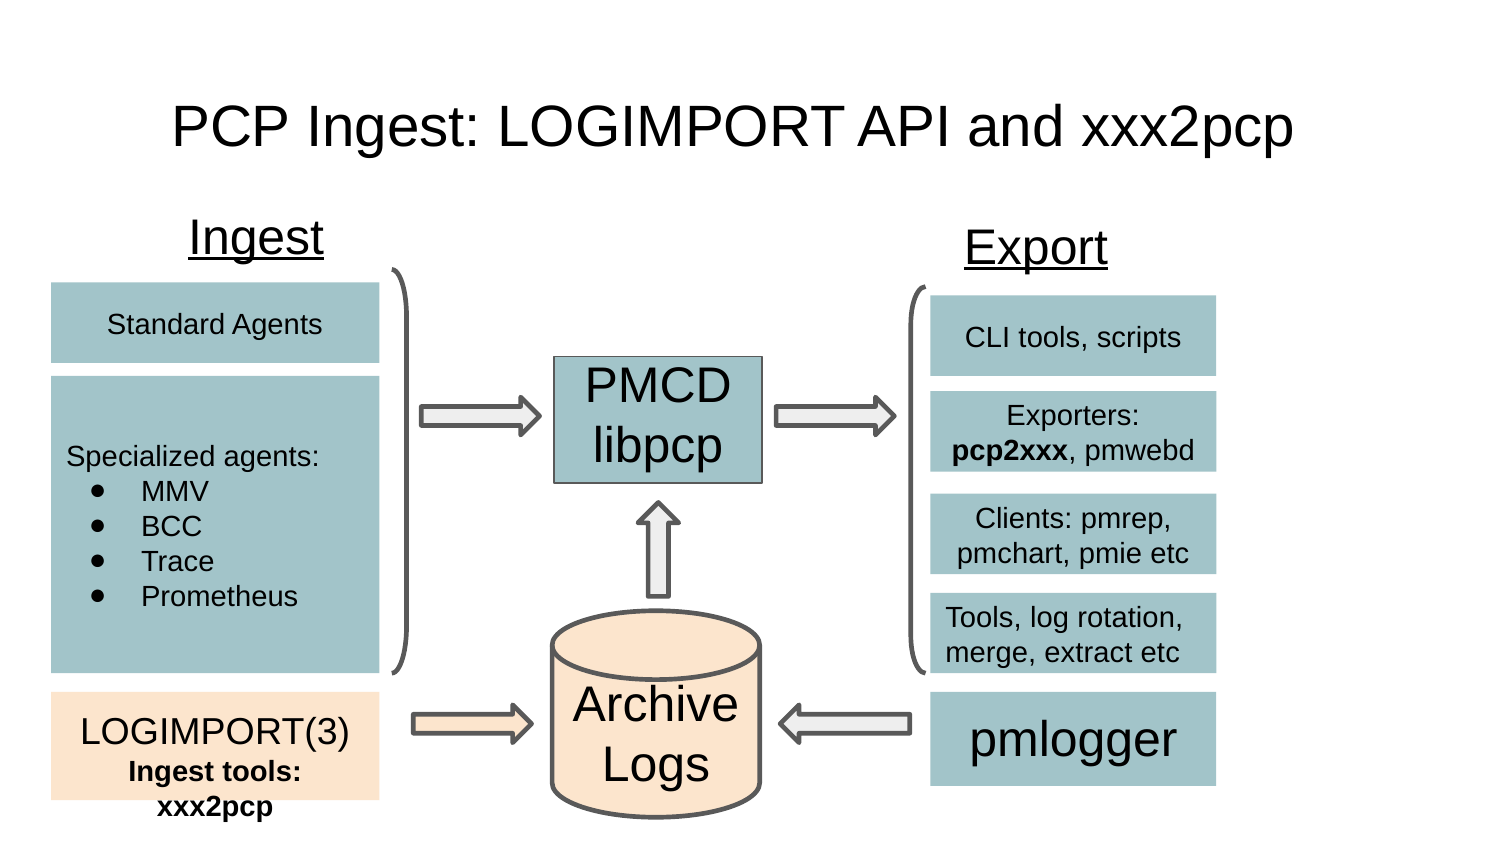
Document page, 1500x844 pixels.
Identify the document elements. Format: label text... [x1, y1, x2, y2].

text_box Standard Agents [51, 282, 380, 363]
text_box [776, 397, 895, 436]
text_box [421, 397, 540, 436]
text_box Exporters: pcp2xxx, pmwebd [930, 391, 1217, 472]
text_box Ingest [165, 189, 348, 270]
text_box LOGIMPORT(3) Ingest tools: xxx2pcp [51, 691, 380, 801]
text_box Specialized agents: MMV BCC Trace Prometheus [51, 375, 380, 674]
list [35, 153, 1480, 844]
title PCP Ingest: LOGIMPORT API and xxx2pcp [51, 72, 1449, 153]
text_box pmlogger [930, 691, 1217, 786]
text_box Export [945, 199, 1128, 280]
text_box PMCD libpcp [554, 356, 762, 483]
text_box Clients: pmrep, pmchart, pmie etc [930, 493, 1217, 575]
text_box CLI tools, scripts [930, 295, 1217, 376]
text_box [637, 502, 679, 597]
text_box [413, 704, 532, 743]
text_box Archive Logs [552, 610, 760, 818]
text_box [780, 704, 910, 743]
text_box Tools, log rotation, merge, extract etc [930, 592, 1217, 674]
